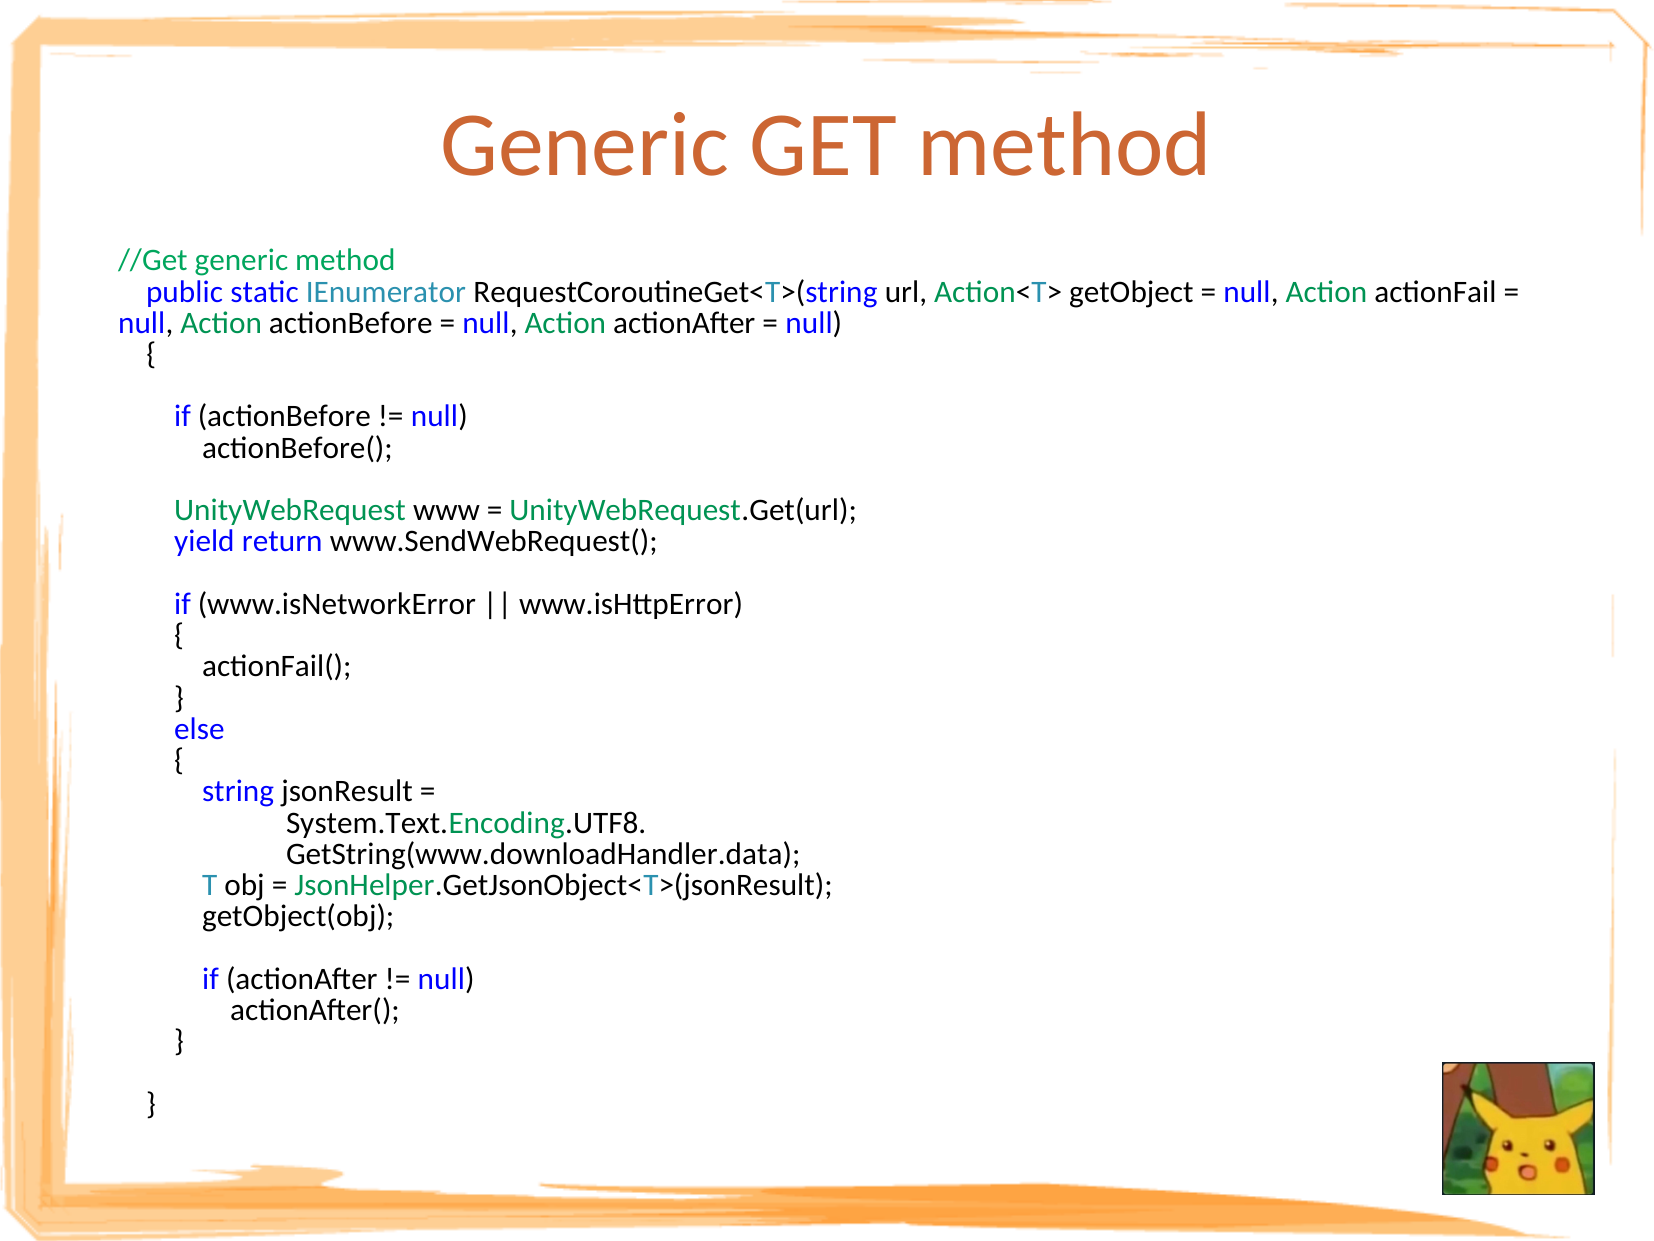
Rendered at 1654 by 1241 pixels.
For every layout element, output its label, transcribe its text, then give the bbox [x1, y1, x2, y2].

subtitle //Get generic method public static IEnumerator RequestCoroutineGet<T>(string url, Action<T> getObject = null, Action actionFail = null, Action actionBefore = null, Action actionAfter = null) { if (actionBefore != null) actionBefore(); UnityWebRequest www = UnityWebRequest.Get(url); yield return www.SendWebRequest(); if (www.isNetworkError || www.isHttpError) { actionFail(); } else { string jsonResult = System.Text.Encoding.UTF8. GetString(www.downloadHandler.data); T obj = JsonHelper.GetJsonObject<T>(jsonResult); getObject(obj); if (actionAfter != null) actionAfter(); } } [118, 247, 1571, 1123]
title Generic GET method [82, 49, 1571, 257]
picture [0, 0, 1654, 1241]
